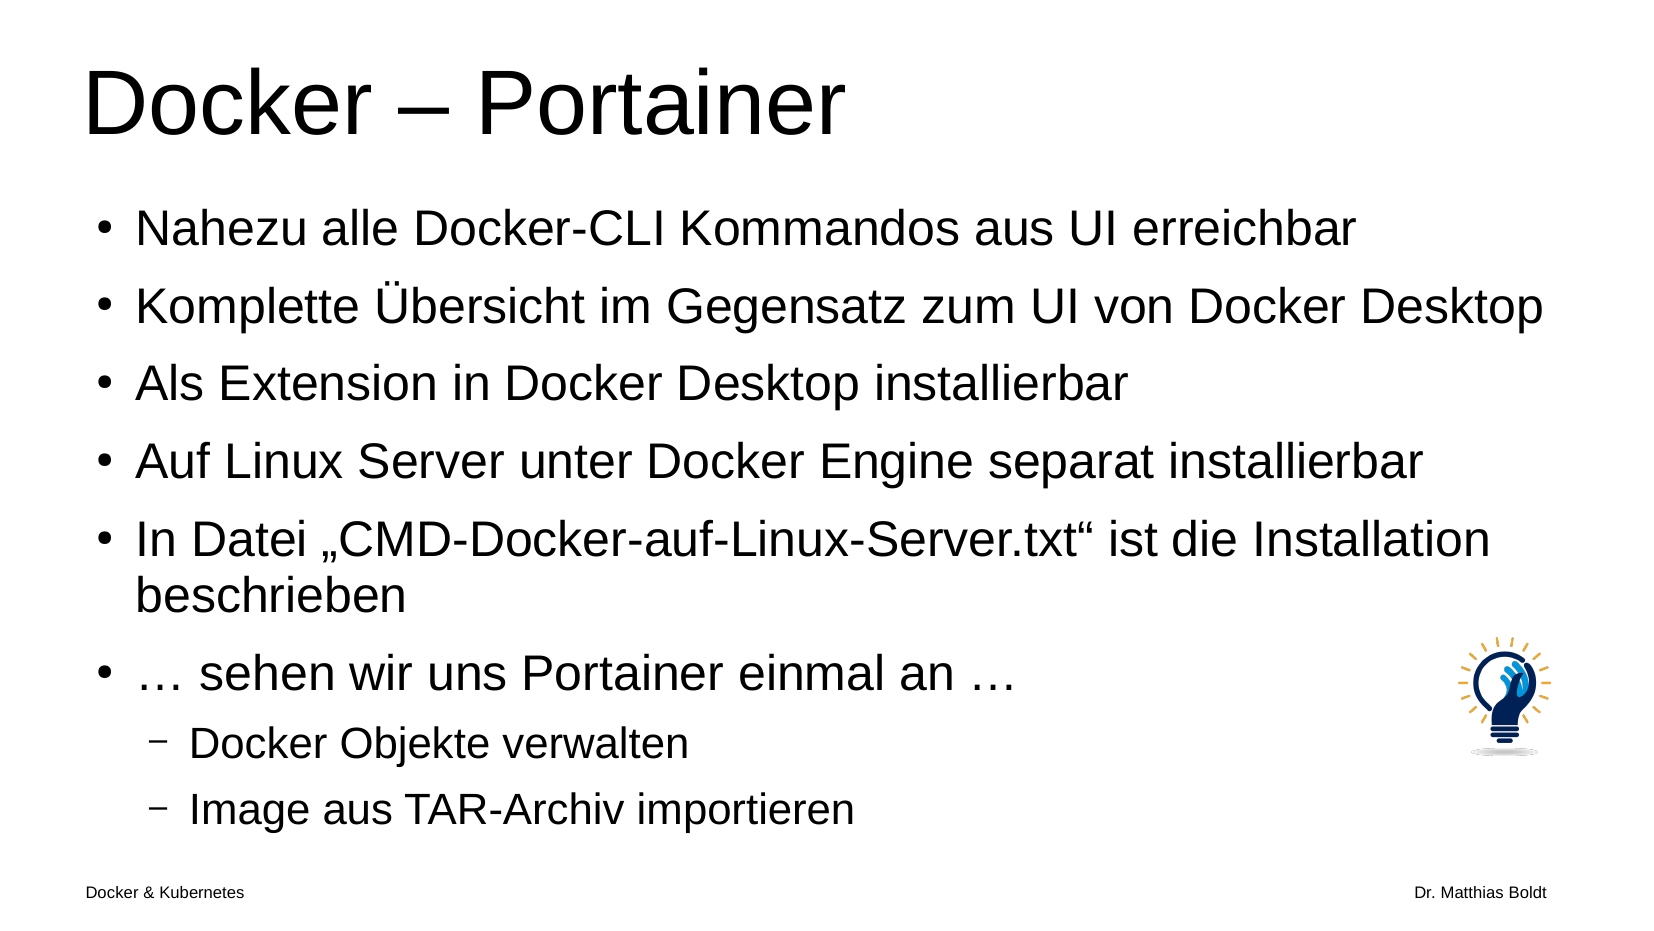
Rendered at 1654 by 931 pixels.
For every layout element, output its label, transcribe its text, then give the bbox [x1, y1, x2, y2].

list Nahezu alle Docker-CLI Kommandos aus UI erreichbar Komplette Übersicht im Gegensatz zum UI von Docker Desktop Als Extension in Docker Desktop installierbar Auf Linux Server unter Docker Engine separat installierbar In Datei „CMD-Docker-auf-Linux-Server.txt“ ist die Installation beschrieben … sehen wir uns Portainer einmal an … Docker Objekte verwalten Image aus TAR-Archiv importieren [82, 199, 1571, 845]
picture [1458, 637, 1551, 756]
text_box Docker & Kubernetes Dr. Matthias Boldt [70, 875, 1563, 910]
title Docker – Portainer [82, 25, 1571, 181]
